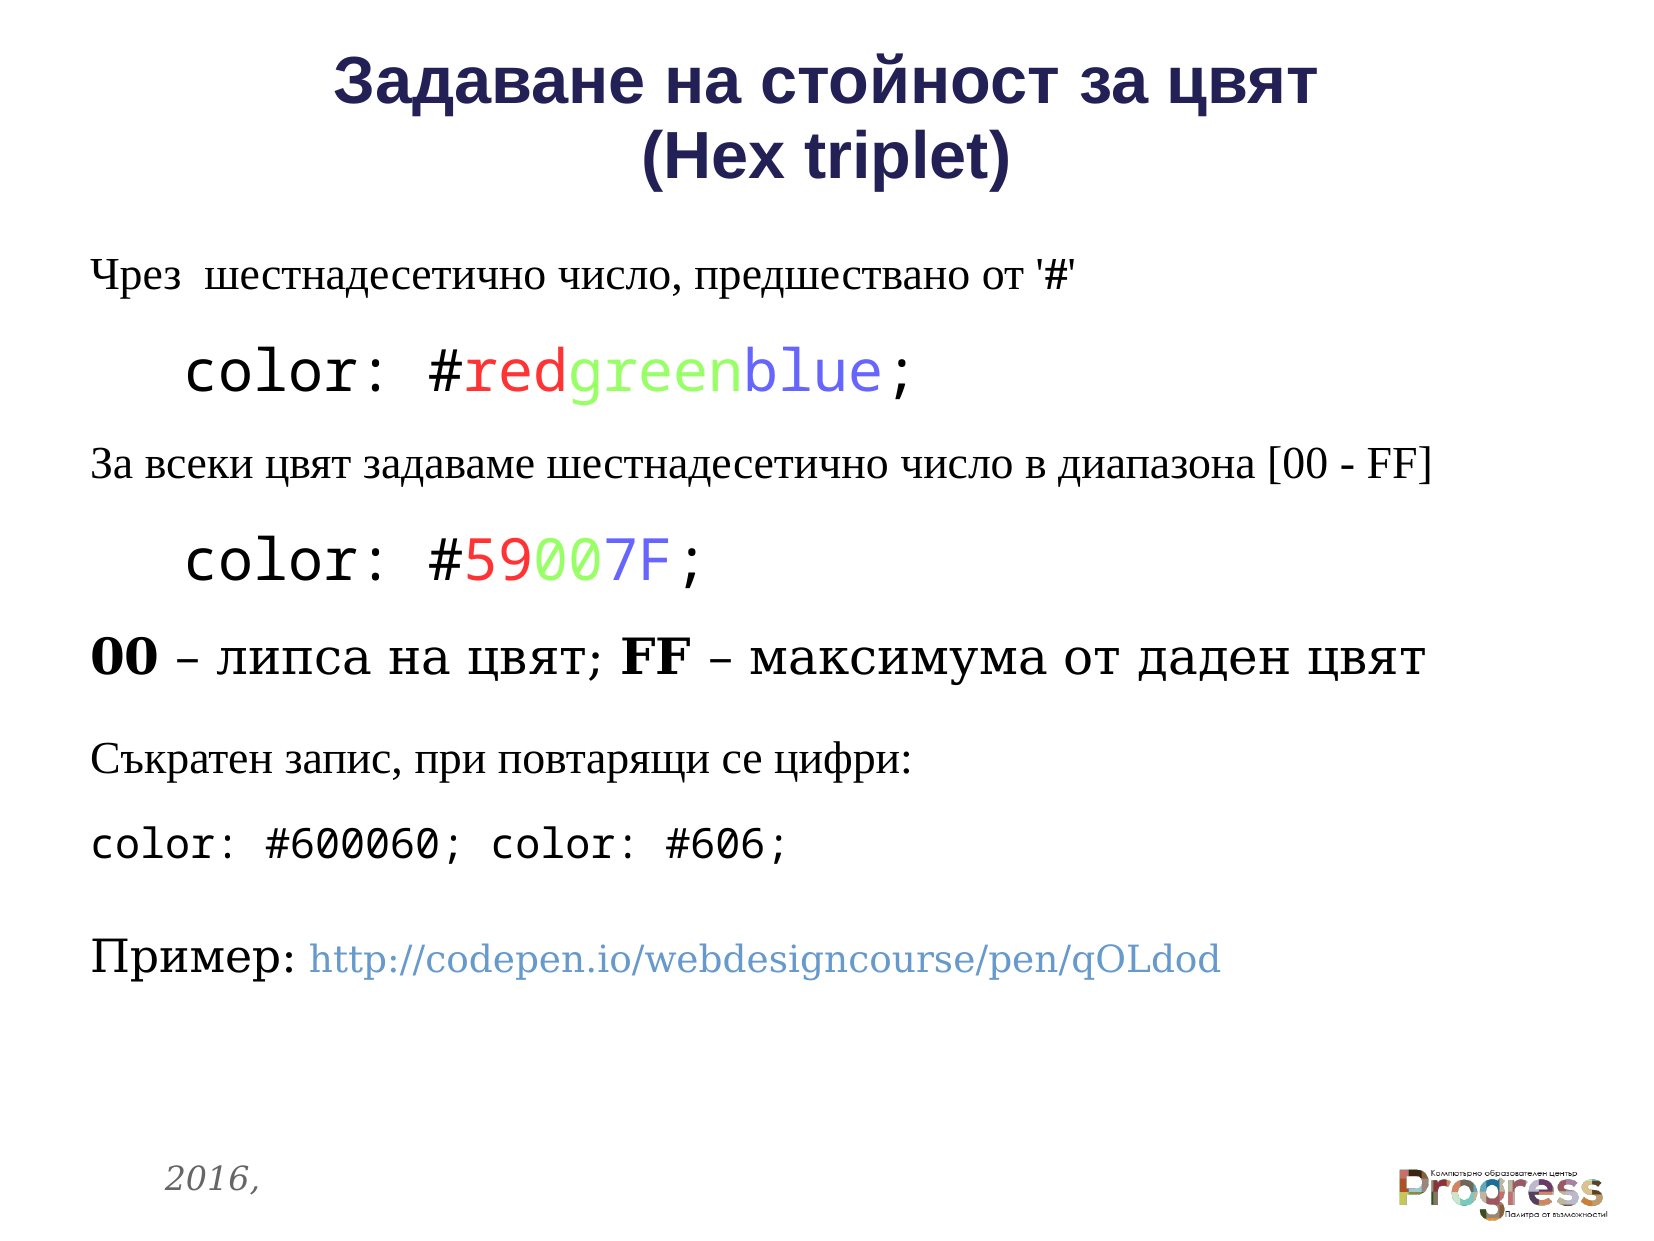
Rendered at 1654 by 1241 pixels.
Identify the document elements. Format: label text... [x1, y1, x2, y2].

title Задаване на стойност за цвят (Hex triplet) [82, 42, 1571, 193]
text_box 2016, Ива Е. Попова [150, 1152, 586, 1201]
list Чрез шестнадесетично число, предшествано от '#' color: #redgreenblue; За всеки цвят задаваме шестнадесетично число в диапазона [00 - FF] color: #59007F; 00 – липса на цвят; FF – максимума от даден цвят Съкратен запис, при повтарящи се цифри: color: #600060; color: #606; Пример: http://codepen.io/webdesigncourse/pen/qOLdod [90, 249, 1531, 1135]
picture [1399, 1168, 1613, 1221]
